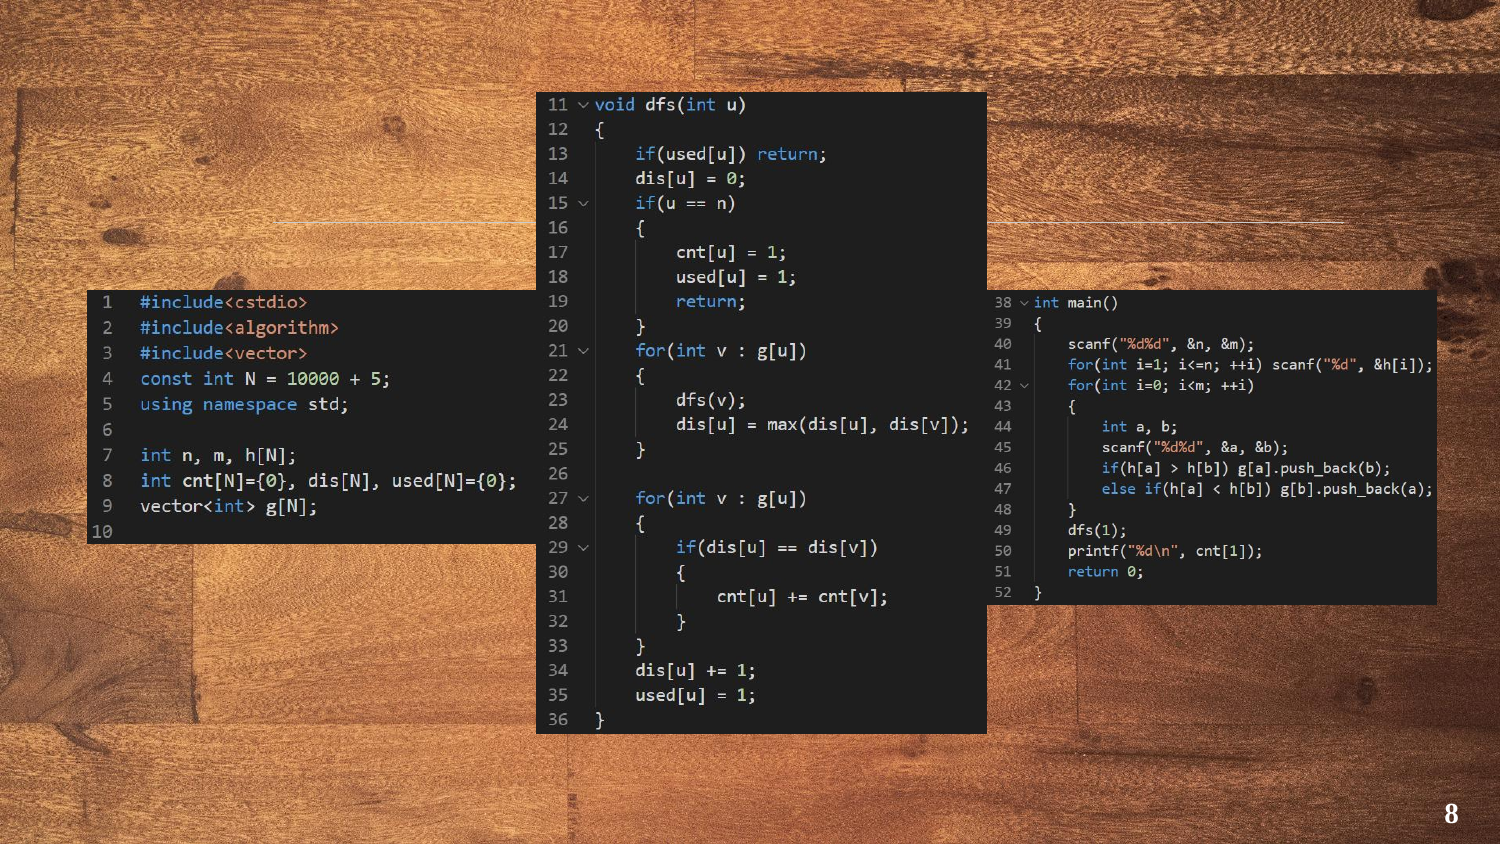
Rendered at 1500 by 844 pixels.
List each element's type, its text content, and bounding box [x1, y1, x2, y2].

title 範例程式 [255, 117, 536, 233]
slide_number 8 [1429, 779, 1500, 844]
picture [87, 92, 1437, 734]
title 範例程式 [987, 117, 1341, 233]
